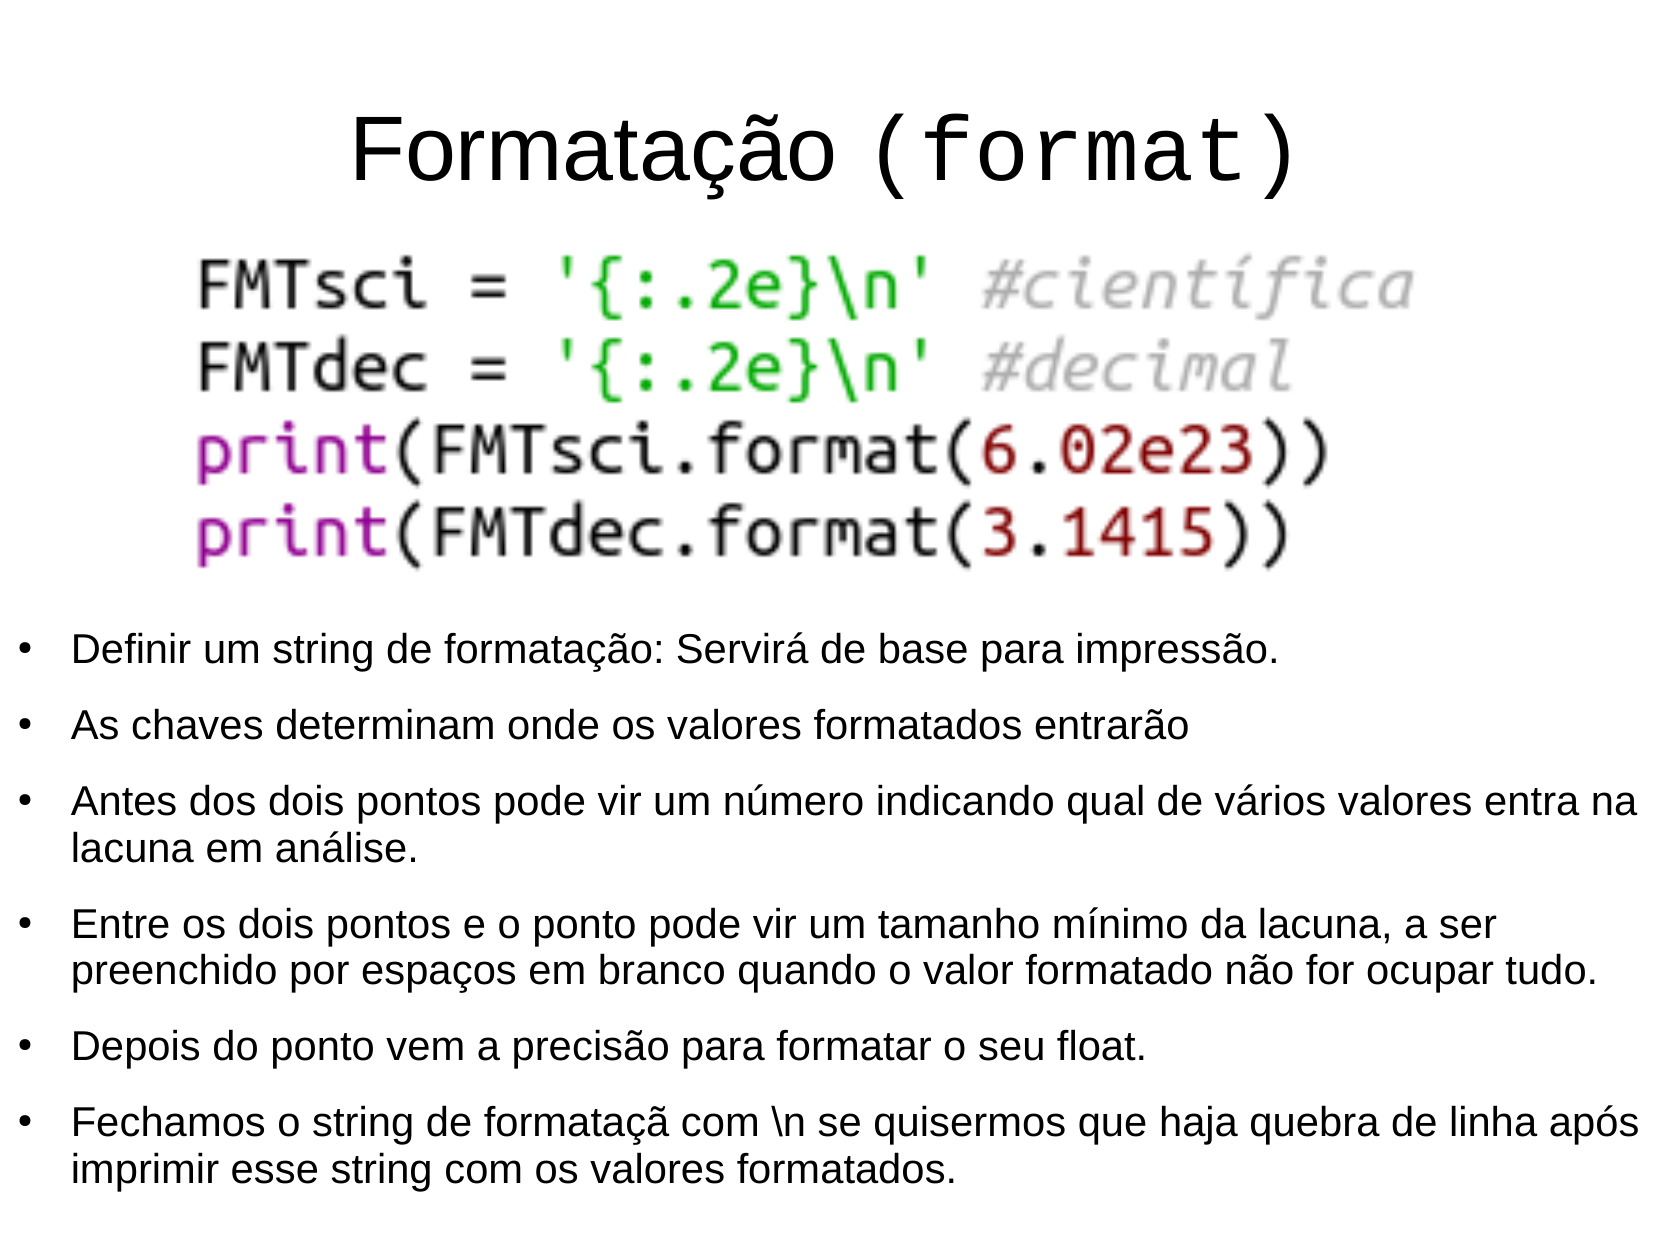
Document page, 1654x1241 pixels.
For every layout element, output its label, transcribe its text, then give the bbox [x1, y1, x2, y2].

picture [188, 246, 1444, 591]
title Formatação (format) [82, 49, 1571, 257]
list Definir um string de formatação: Servirá de base para impressão. As chaves determinam onde os valores formatados entrarão Antes dos dois pontos pode vir um número indicando qual de vários valores entra na lacuna em análise. Entre os dois pontos e o ponto pode vir um tamanho mínimo da lacuna, a ser preenchido por espaços em branco quando o valor formatado não for ocupar tudo. Depois do ponto vem a precisão para formatar o seu float. Fechamos o string de formataçã com \n se quisermos que haja quebra de linha após imprimir esse string com os valores formatados. [0, 625, 1654, 1241]
